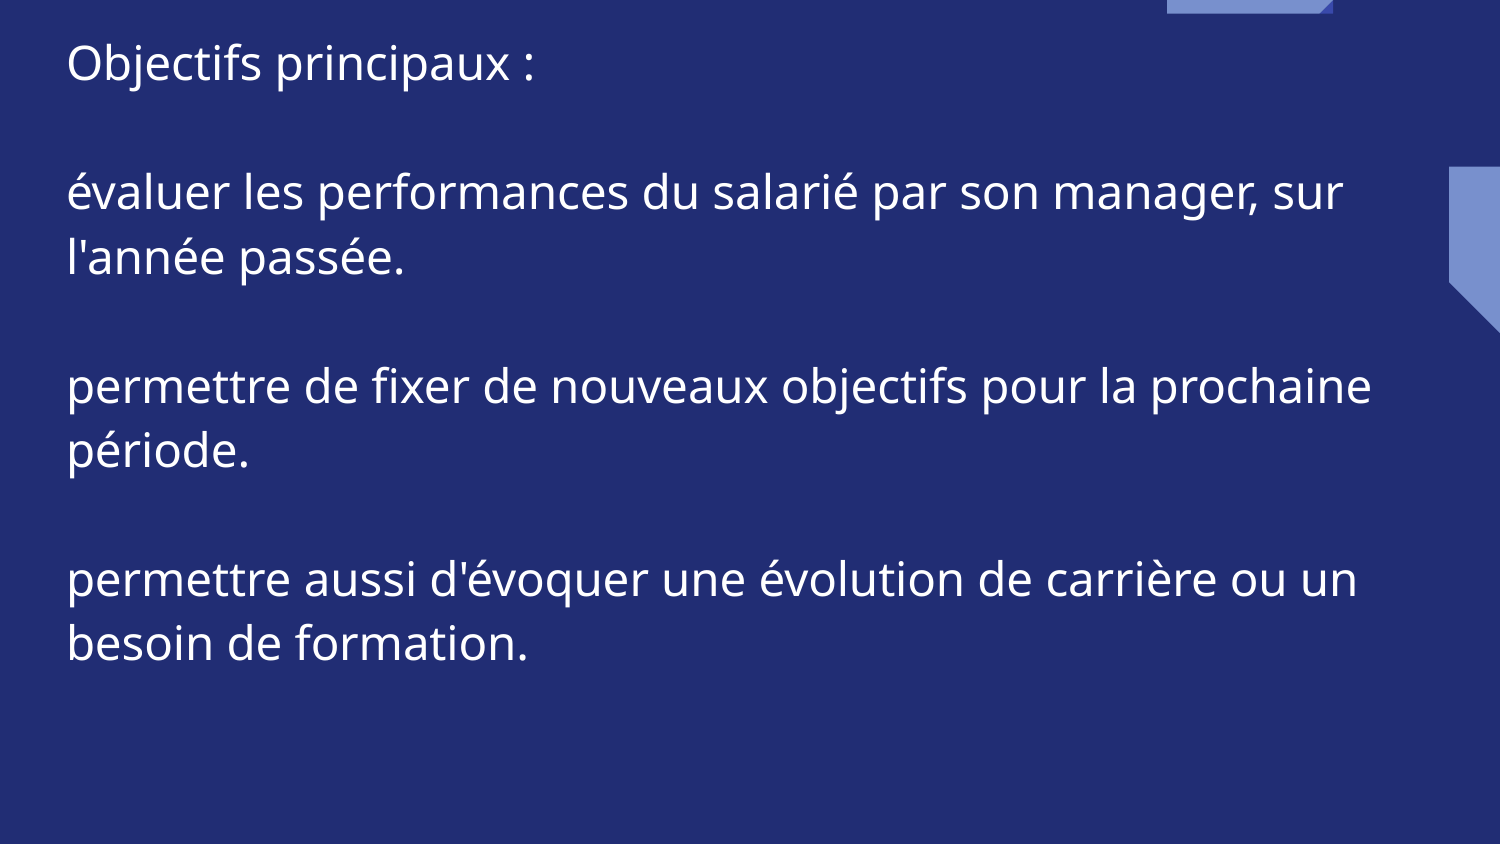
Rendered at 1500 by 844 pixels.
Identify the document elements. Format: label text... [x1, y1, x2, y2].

title Objectifs principaux : évaluer les performances du salarié par son manager, sur l'année passée. permettre de fixer de nouveaux objectifs pour la prochaine période. permettre aussi d'évoquer une évolution de carrière ou un besoin de formation. [51, 13, 1449, 754]
